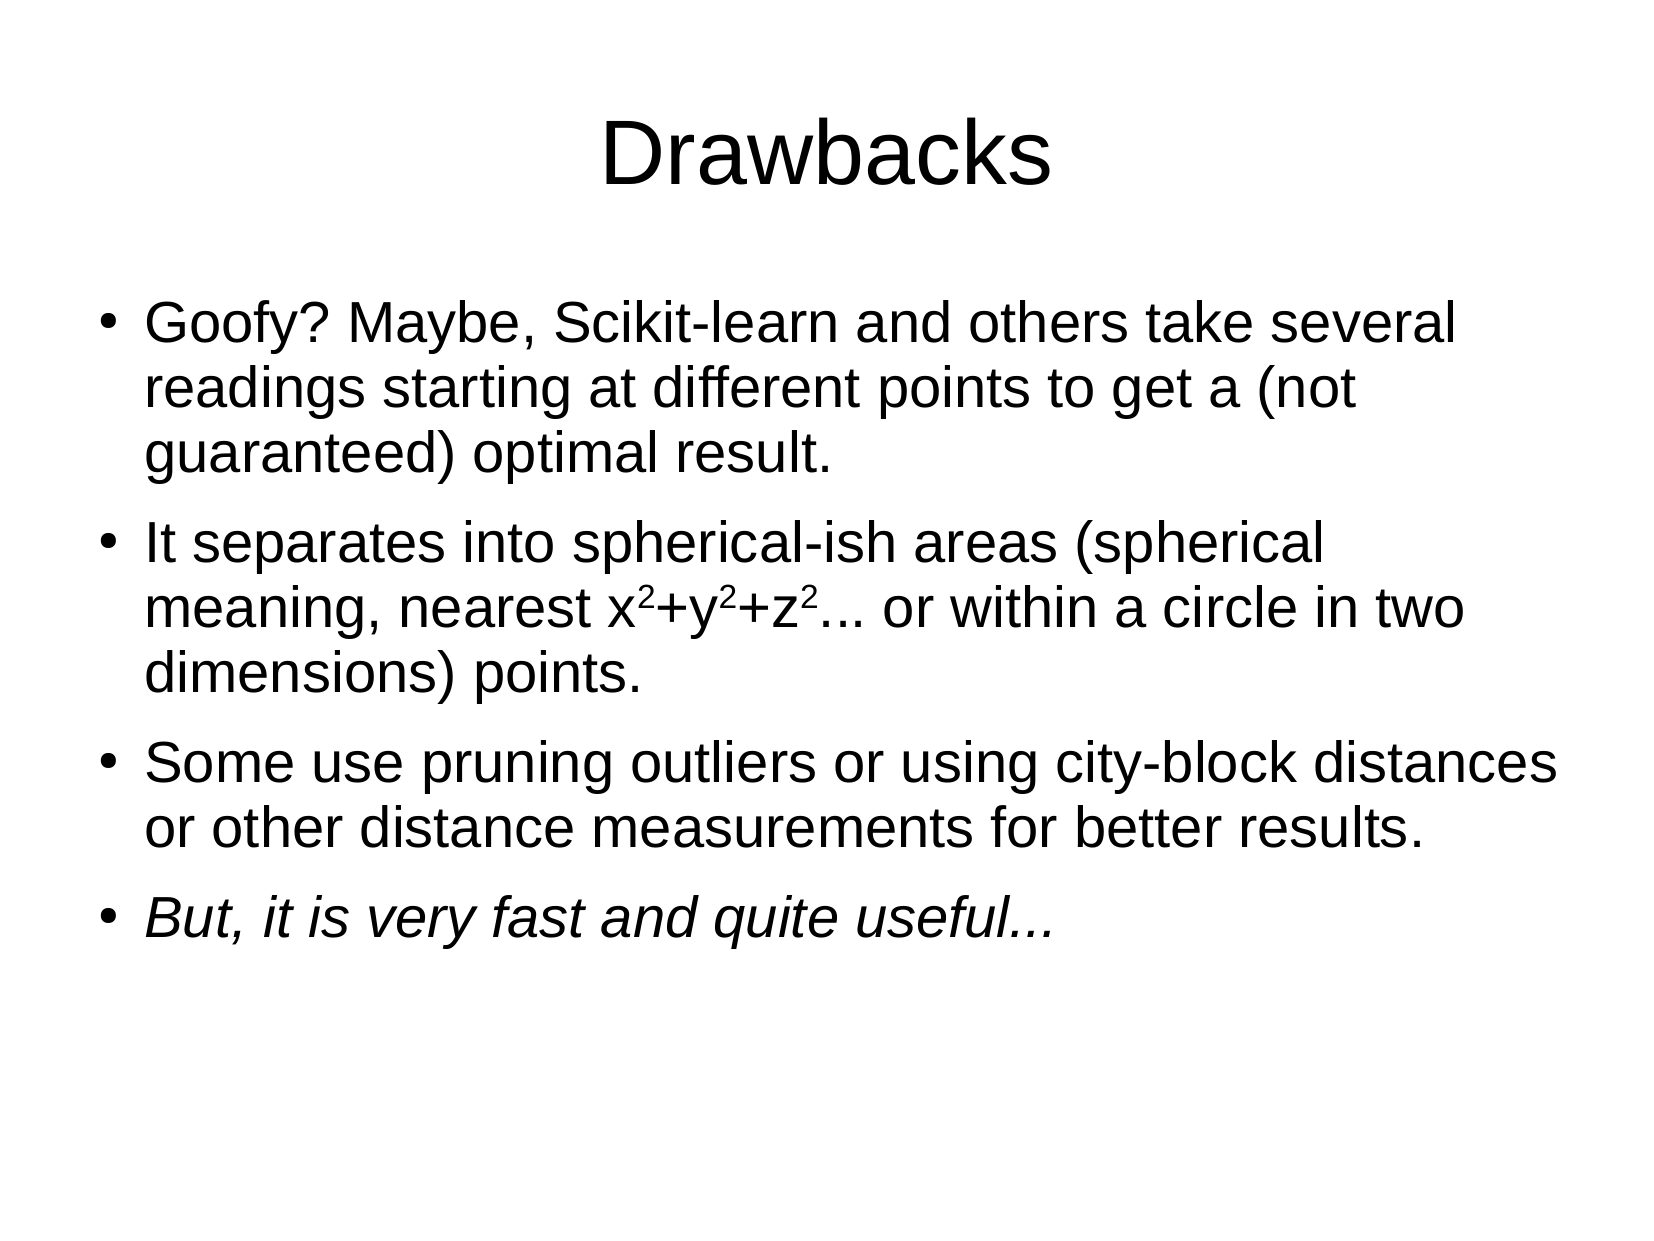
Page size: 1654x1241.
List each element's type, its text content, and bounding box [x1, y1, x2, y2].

title Drawbacks [82, 49, 1571, 257]
list Goofy? Maybe, Scikit-learn and others take several readings starting at different points to get a (not guaranteed) optimal result. It separates into spherical-ish areas (spherical meaning, nearest x2+y2+z2... or within a circle in two dimensions) points. Some use pruning outliers or using city-block distances or other distance measurements for better results. But, it is very fast and quite useful... [82, 290, 1571, 1010]
